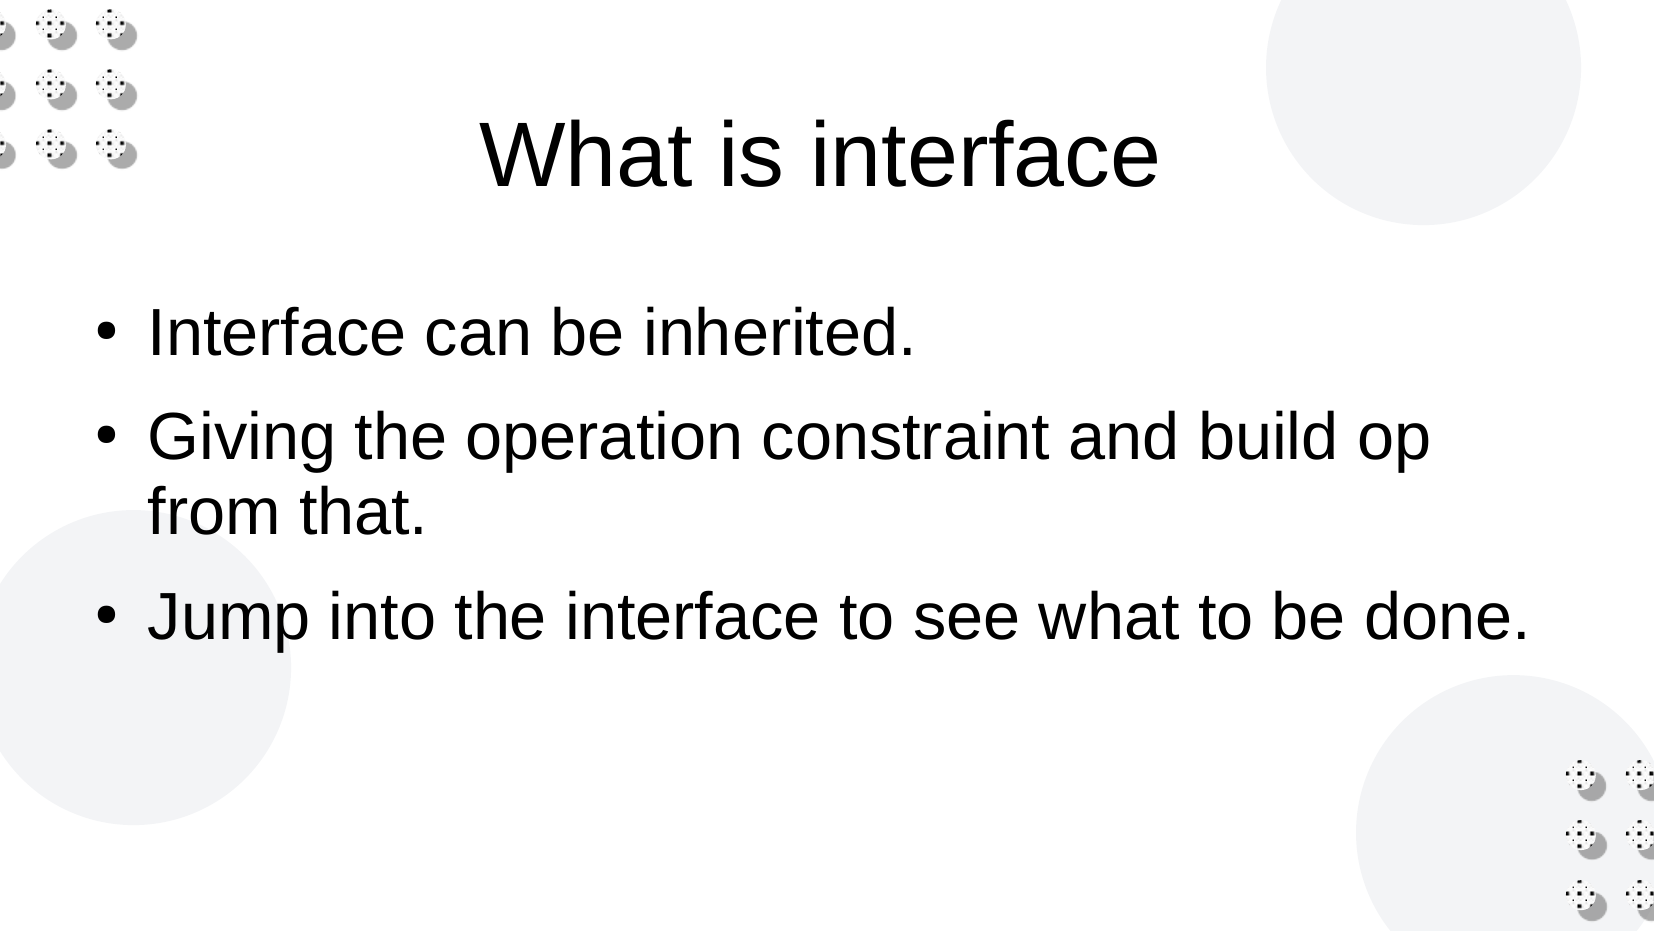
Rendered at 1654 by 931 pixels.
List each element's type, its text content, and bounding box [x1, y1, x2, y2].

title What is interface [76, 76, 1565, 233]
picture [1565, 820, 1596, 851]
picture [35, 129, 67, 160]
picture [1625, 820, 1654, 851]
list Interface can be inherited. Giving the operation constraint and build op from that. Jump into the interface to see what to be done. [76, 295, 1565, 835]
picture [98, 69, 124, 76]
picture [35, 69, 66, 100]
picture [35, 9, 66, 40]
picture [95, 9, 126, 40]
picture [0, 132, 7, 157]
picture [1565, 760, 1596, 791]
picture [1625, 760, 1654, 791]
picture [1565, 880, 1596, 911]
picture [1625, 880, 1654, 911]
picture [0, 72, 6, 97]
picture [0, 12, 6, 37]
